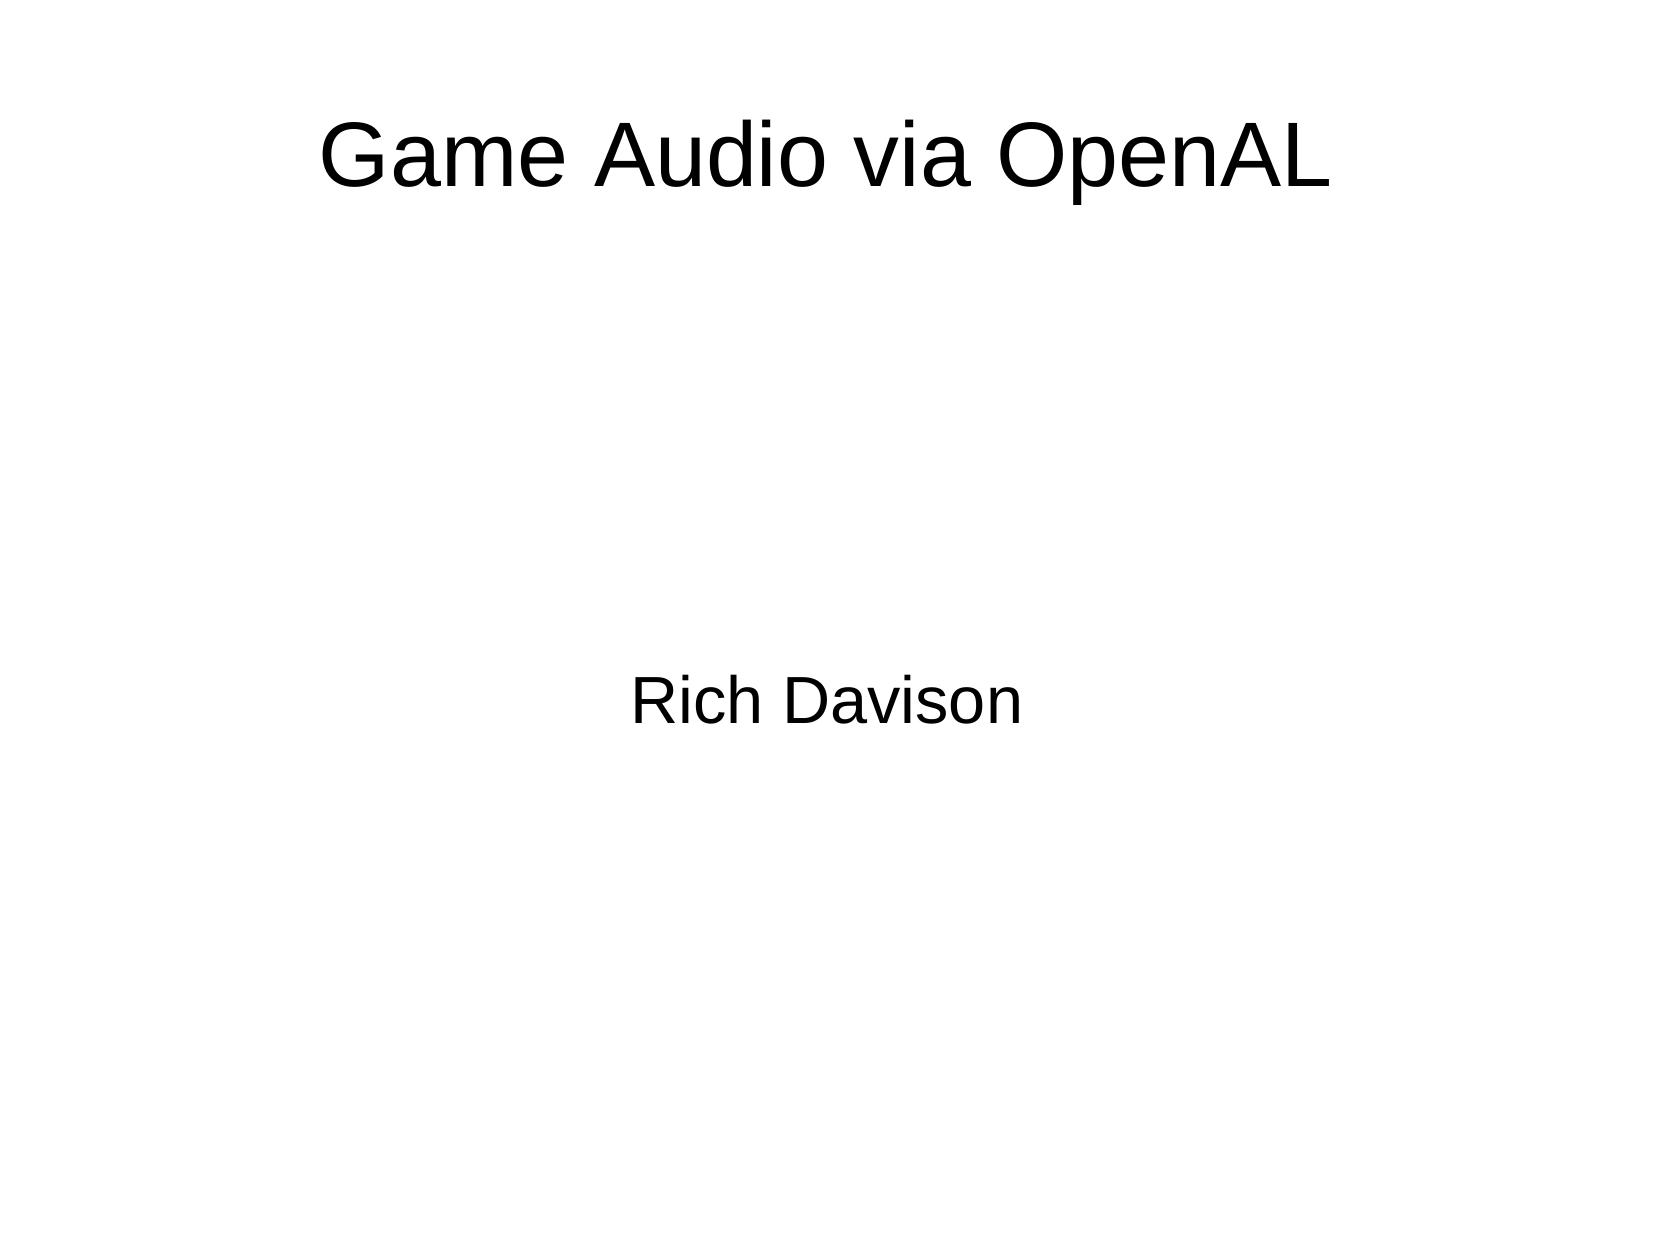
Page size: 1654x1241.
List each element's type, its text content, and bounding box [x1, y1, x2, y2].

title Game Audio via OpenAL [82, 49, 1571, 257]
subtitle Rich Davison [82, 290, 1571, 1109]
